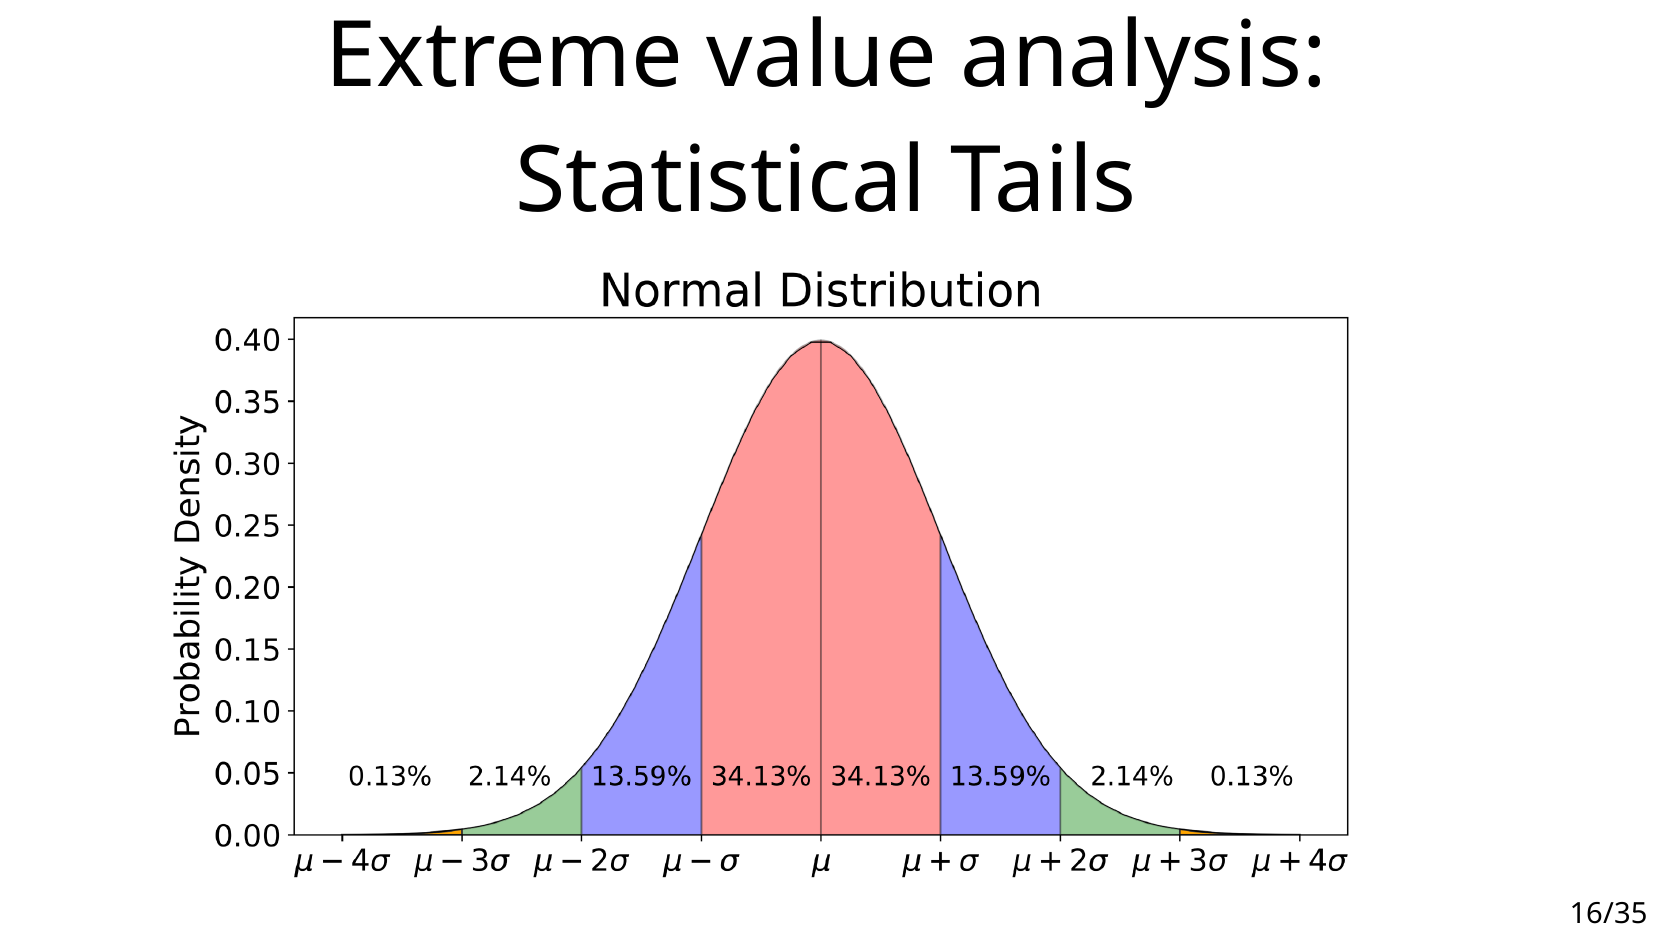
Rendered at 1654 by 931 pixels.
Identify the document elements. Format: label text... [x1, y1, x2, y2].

title Extreme value analysis: Statistical Tails [82, 0, 1571, 243]
picture [124, 235, 1483, 920]
